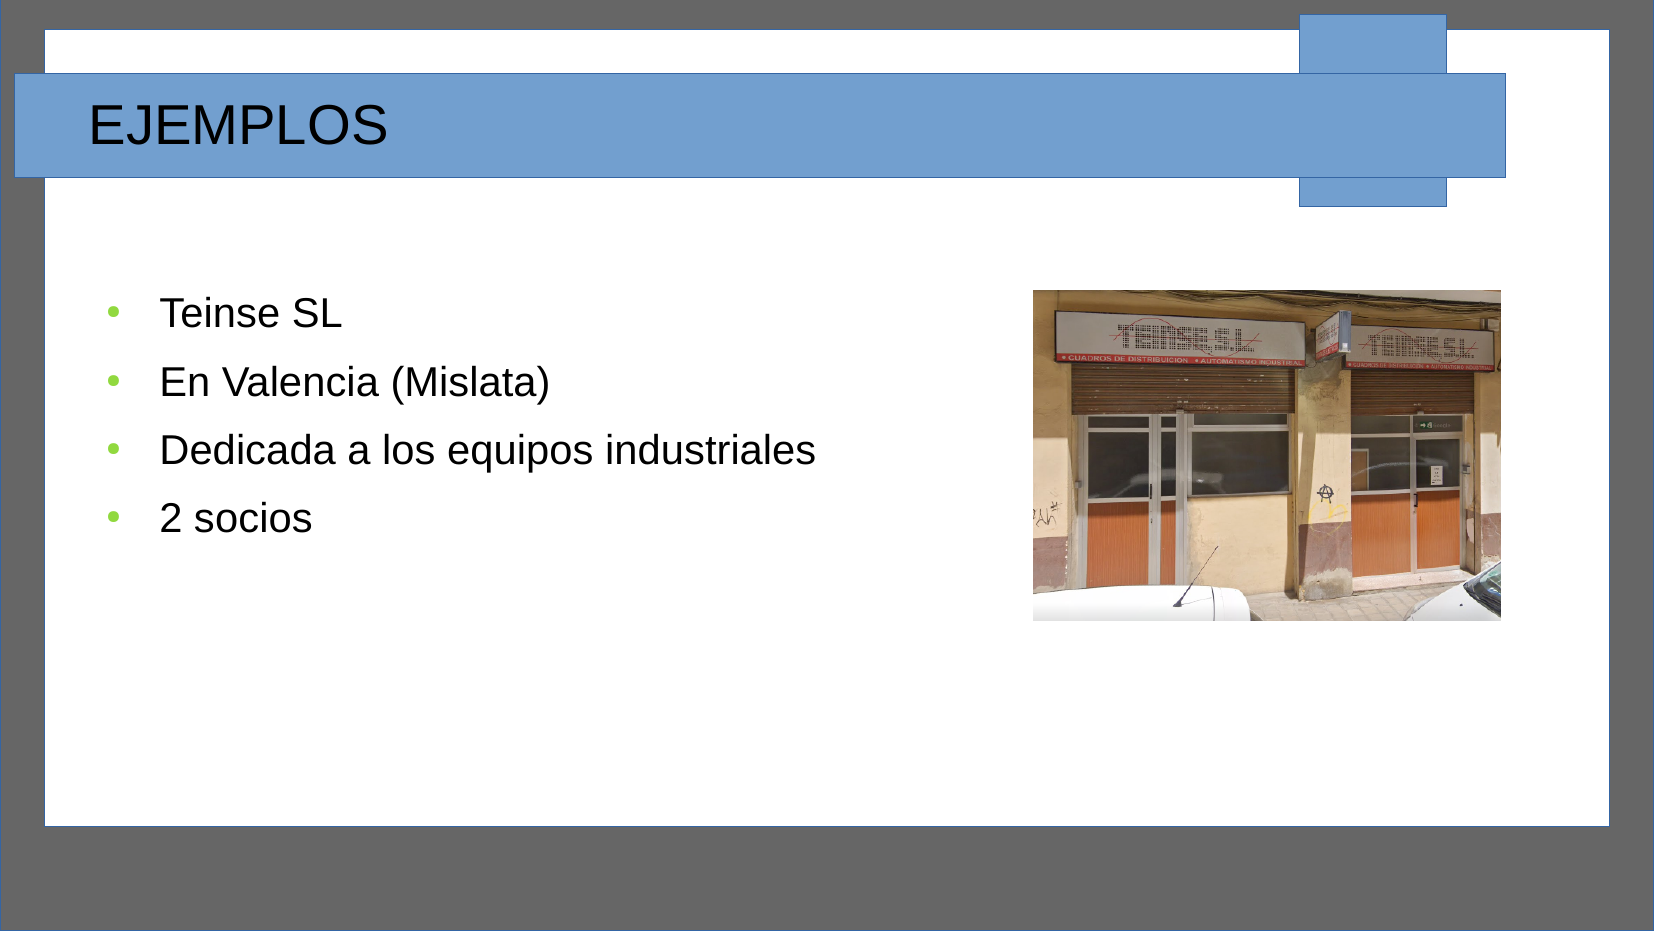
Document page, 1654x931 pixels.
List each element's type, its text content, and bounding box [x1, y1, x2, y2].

picture [1033, 290, 1501, 621]
list Teinse SL En Valencia (Mislata) Dedicada a los equipos industriales 2 socios [88, 221, 1565, 813]
title EJEMPLOS [88, 73, 1506, 178]
